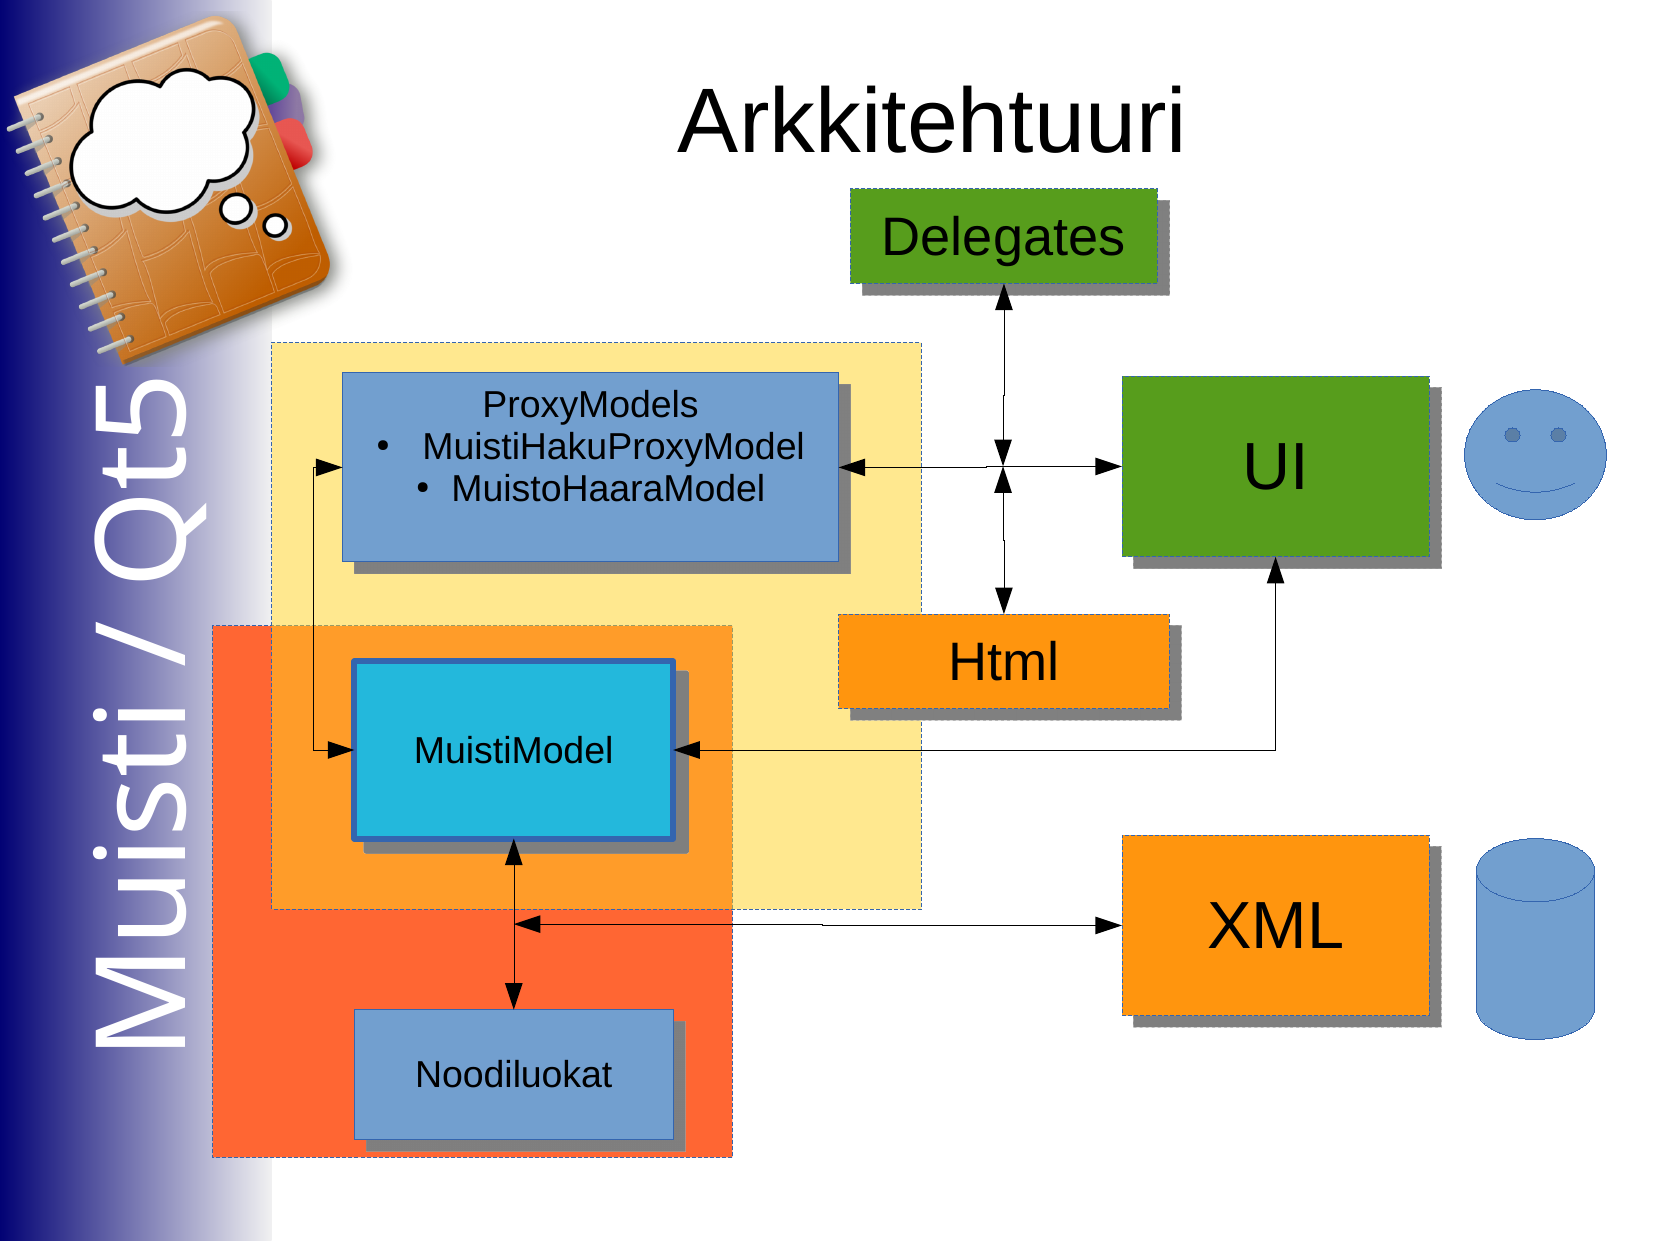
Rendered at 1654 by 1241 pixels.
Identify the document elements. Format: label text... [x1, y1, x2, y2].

text_box Html [838, 614, 1170, 709]
picture [0, 11, 355, 367]
text_box [314, 468, 922, 750]
text_box Delegates [850, 188, 1158, 284]
text_box XML [1122, 835, 1430, 1016]
title Arkkitehtuuri [295, 17, 1571, 225]
text_box [1464, 389, 1607, 520]
text_box ProxyModels MuistiHakuProxyModel MuistoHaaraModel [342, 372, 839, 562]
text_box [515, 751, 922, 924]
text_box [1476, 838, 1595, 1040]
text_box Noodiluokat [354, 1009, 674, 1140]
text_box [212, 342, 922, 1158]
text_box UI [1122, 376, 1430, 557]
text_box MuistiModel [354, 661, 674, 839]
